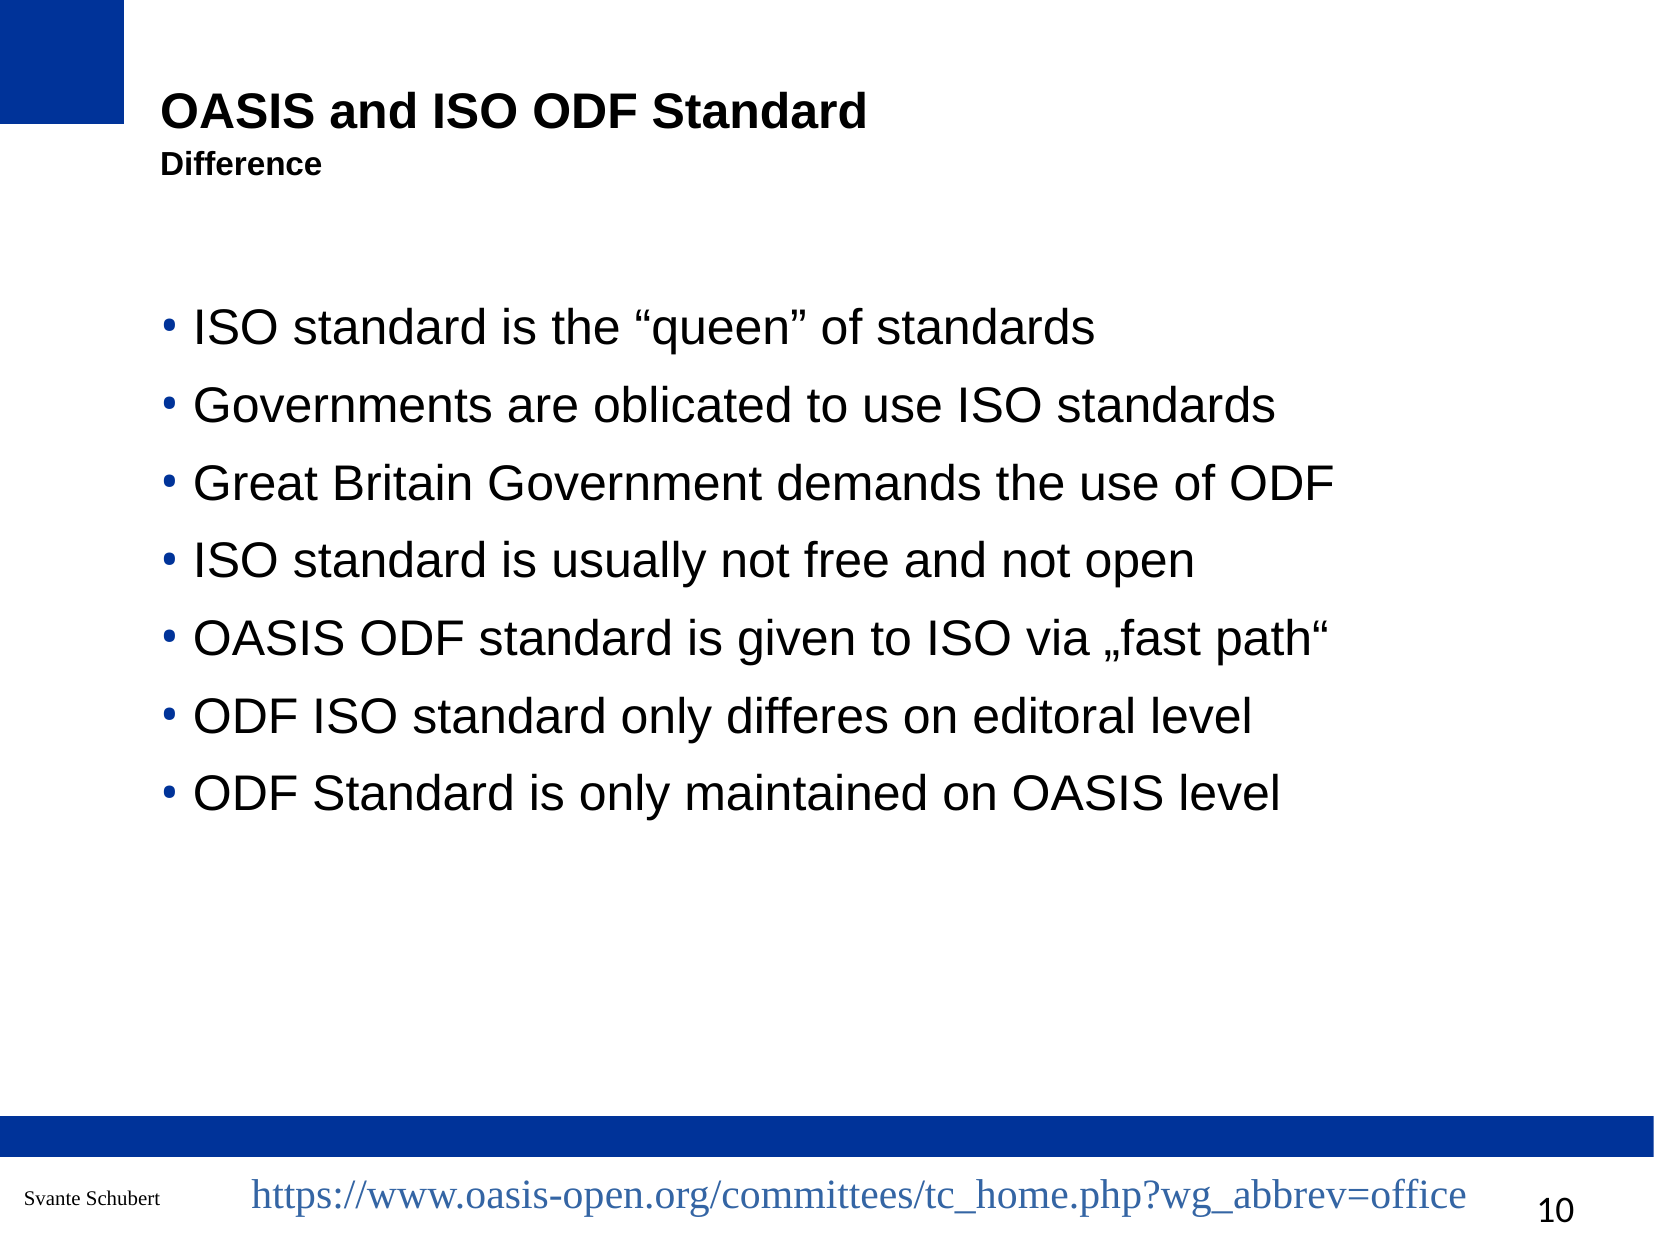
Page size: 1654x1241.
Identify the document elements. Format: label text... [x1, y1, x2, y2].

text_box https://www.oasis-open.org/committees/tc_home.php?wg_abbrev=office [191, 1166, 1539, 1241]
text_box Svante Schubert [24, 1187, 191, 1219]
list ISO standard is the “queen” of standards Governments are oblicated to use ISO standards Great Britain Government demands the use of ODF ISO standard is usually not free and not open OASIS ODF standard is given to ISO via „fast path“ ODF ISO standard only differes on editoral level ODF Standard is only maintained on OASIS level [160, 294, 1569, 1114]
title OASIS and ISO ODF Standard Difference [160, 74, 1530, 242]
